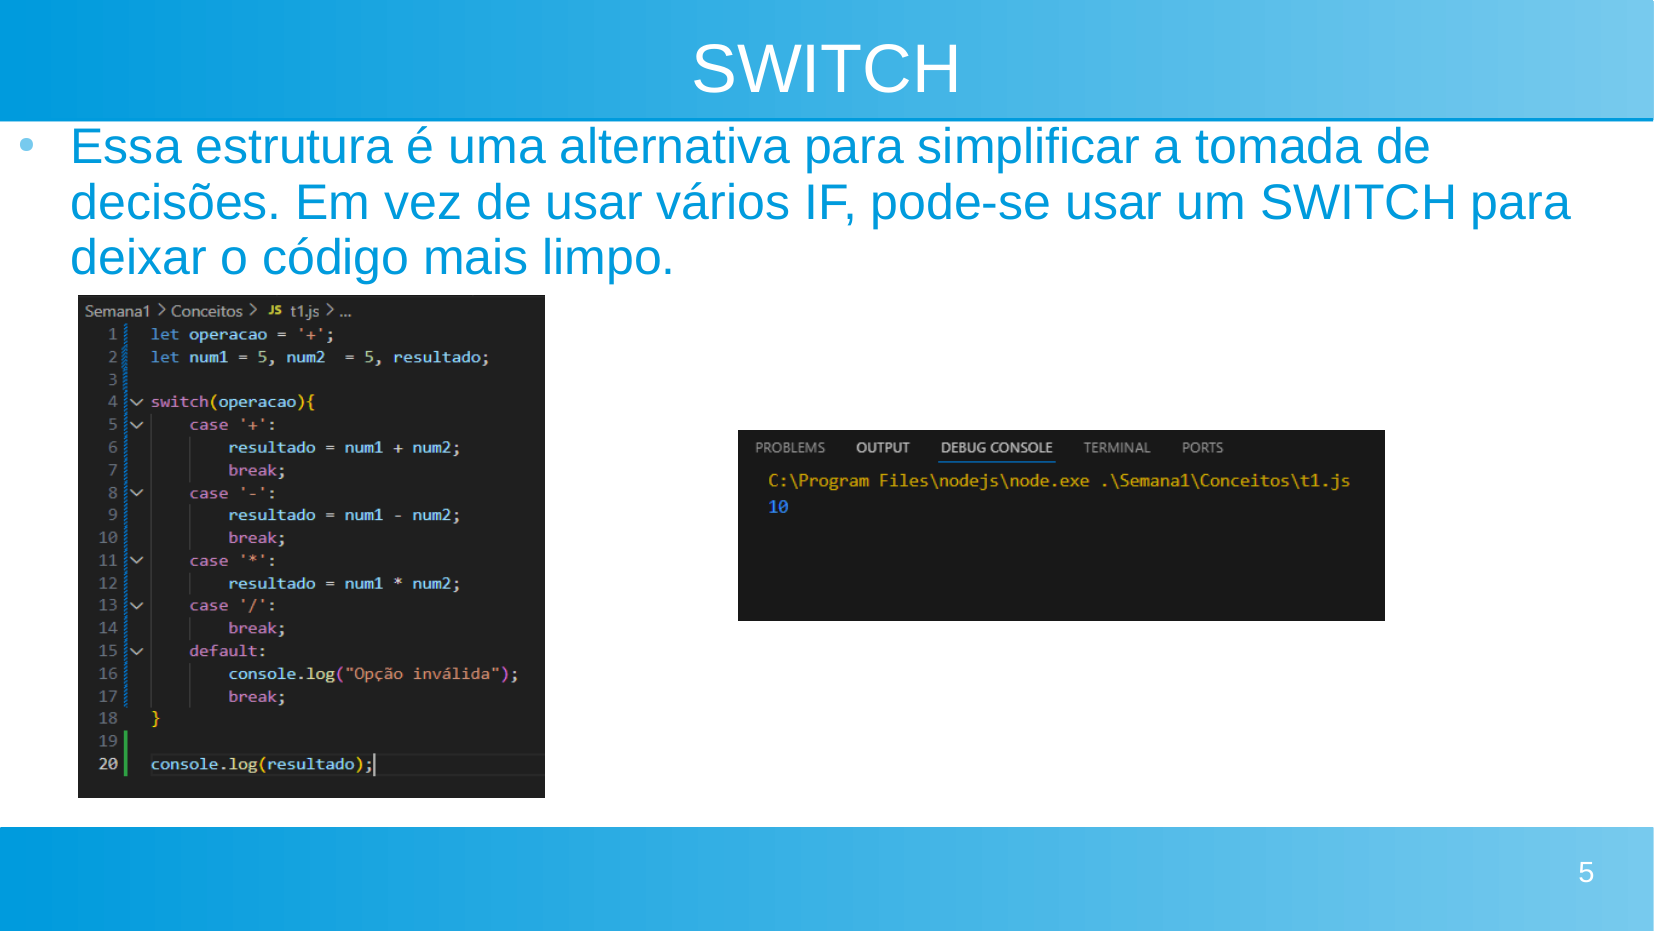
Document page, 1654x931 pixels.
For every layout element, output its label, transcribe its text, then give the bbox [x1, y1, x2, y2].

picture [78, 295, 545, 798]
picture [738, 430, 1385, 621]
list Essa estrutura é uma alternativa para simplificar a tomada de decisões. Em vez de usar vários IF, pode-se usar um SWITCH para deixar o código mais limpo. [0, 118, 1654, 827]
title SWITCH [59, 29, 1595, 108]
